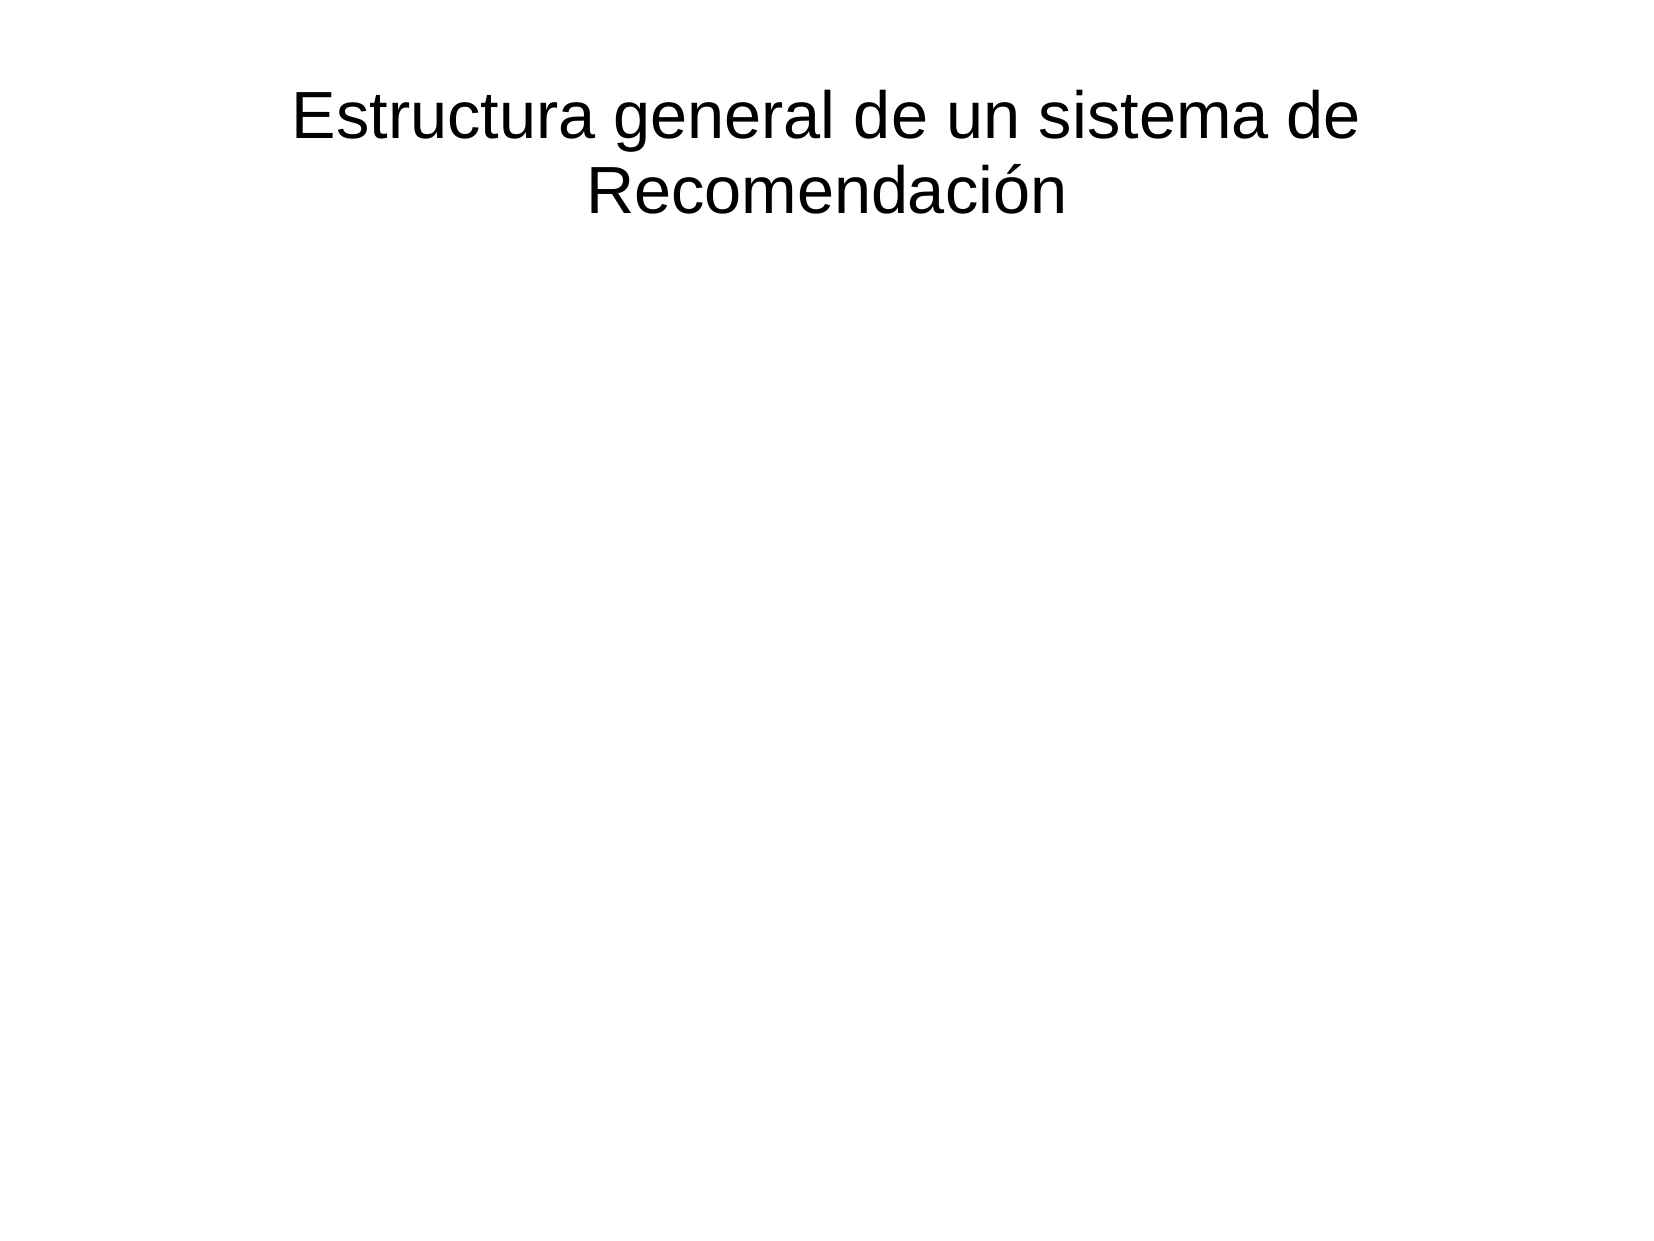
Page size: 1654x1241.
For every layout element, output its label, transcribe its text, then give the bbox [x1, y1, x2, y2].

title Estructura general de un sistema de Recomendación [82, 49, 1571, 257]
